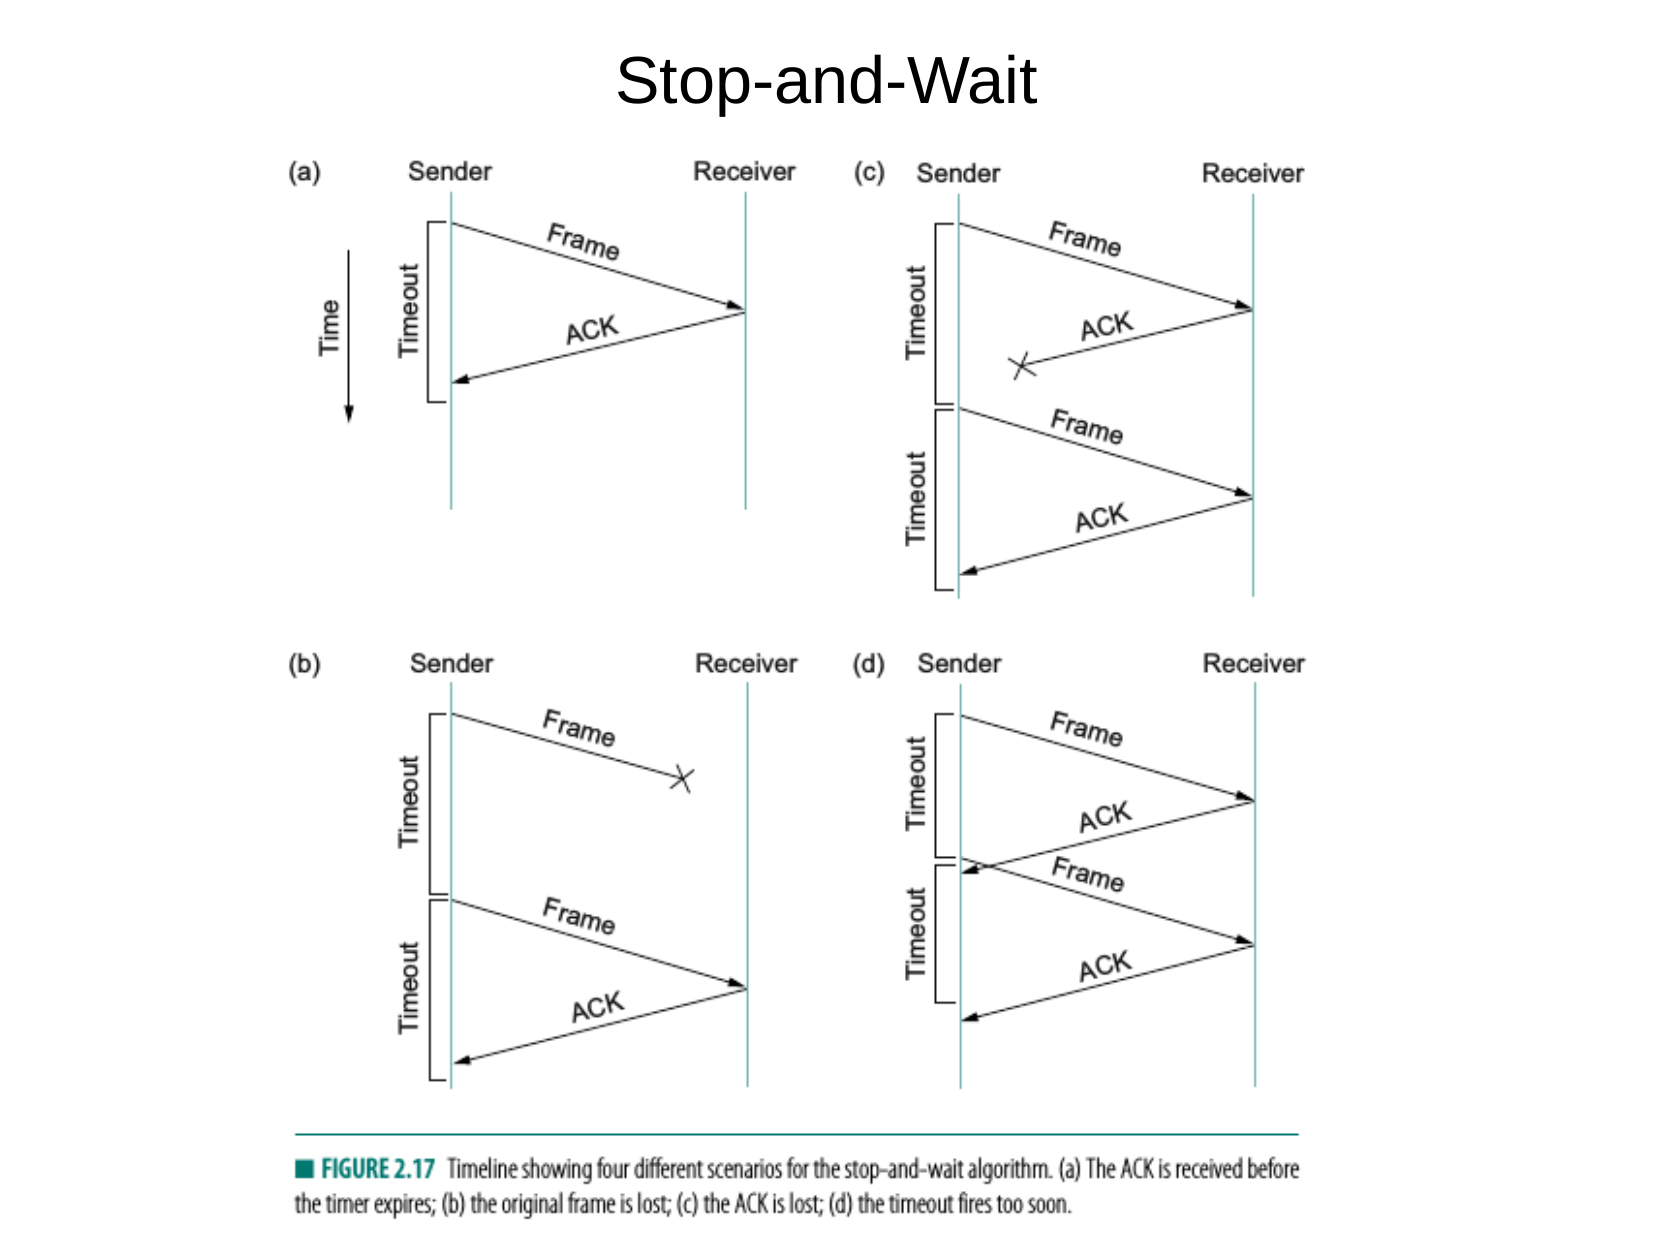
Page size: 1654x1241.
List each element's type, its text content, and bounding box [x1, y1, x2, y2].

title Stop-and-Wait [82, 8, 1571, 154]
picture [255, 154, 1336, 1227]
